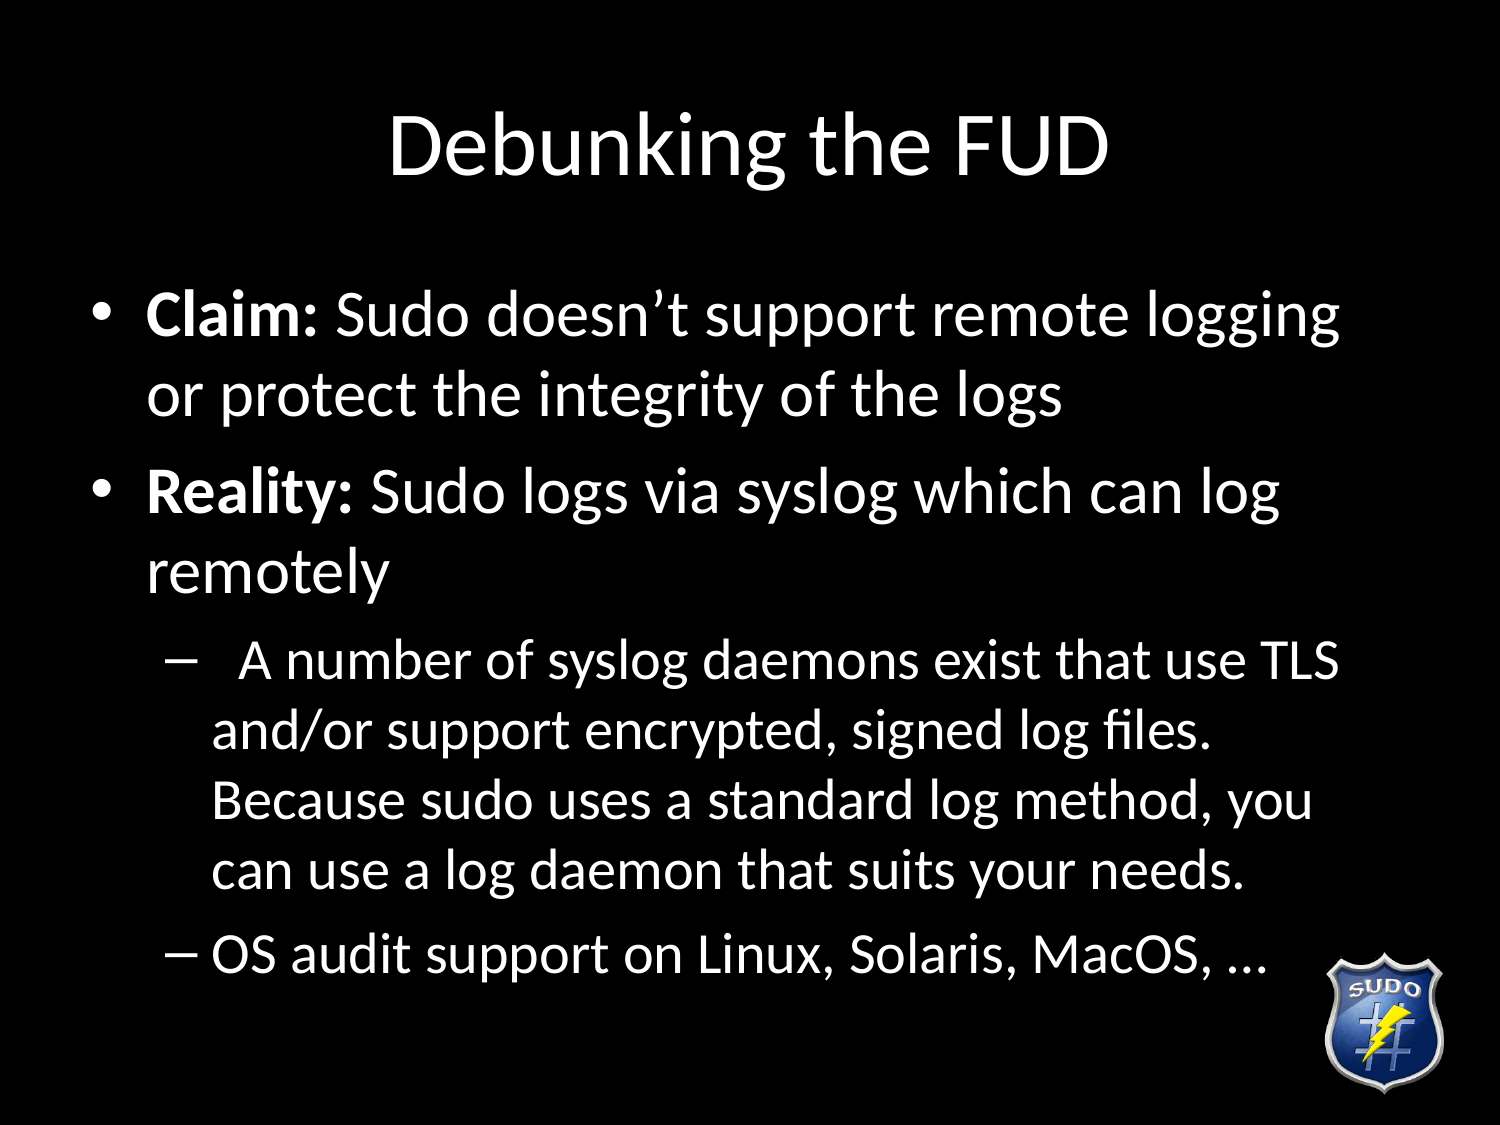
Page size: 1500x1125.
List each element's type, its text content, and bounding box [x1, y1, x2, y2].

picture [1315, 949, 1453, 1103]
list Claim: Sudo doesn’t support remote logging or protect the integrity of the logs Reality: Sudo logs via syslog which can log remotely A number of syslog daemons exist that use TLS and/or support encrypted, signed log files. Because sudo uses a standard log method, you can use a log daemon that suits your needs. OS audit support on Linux, Solaris, MacOS, … [75, 262, 1426, 1005]
title Debunking the FUD [75, 45, 1426, 233]
